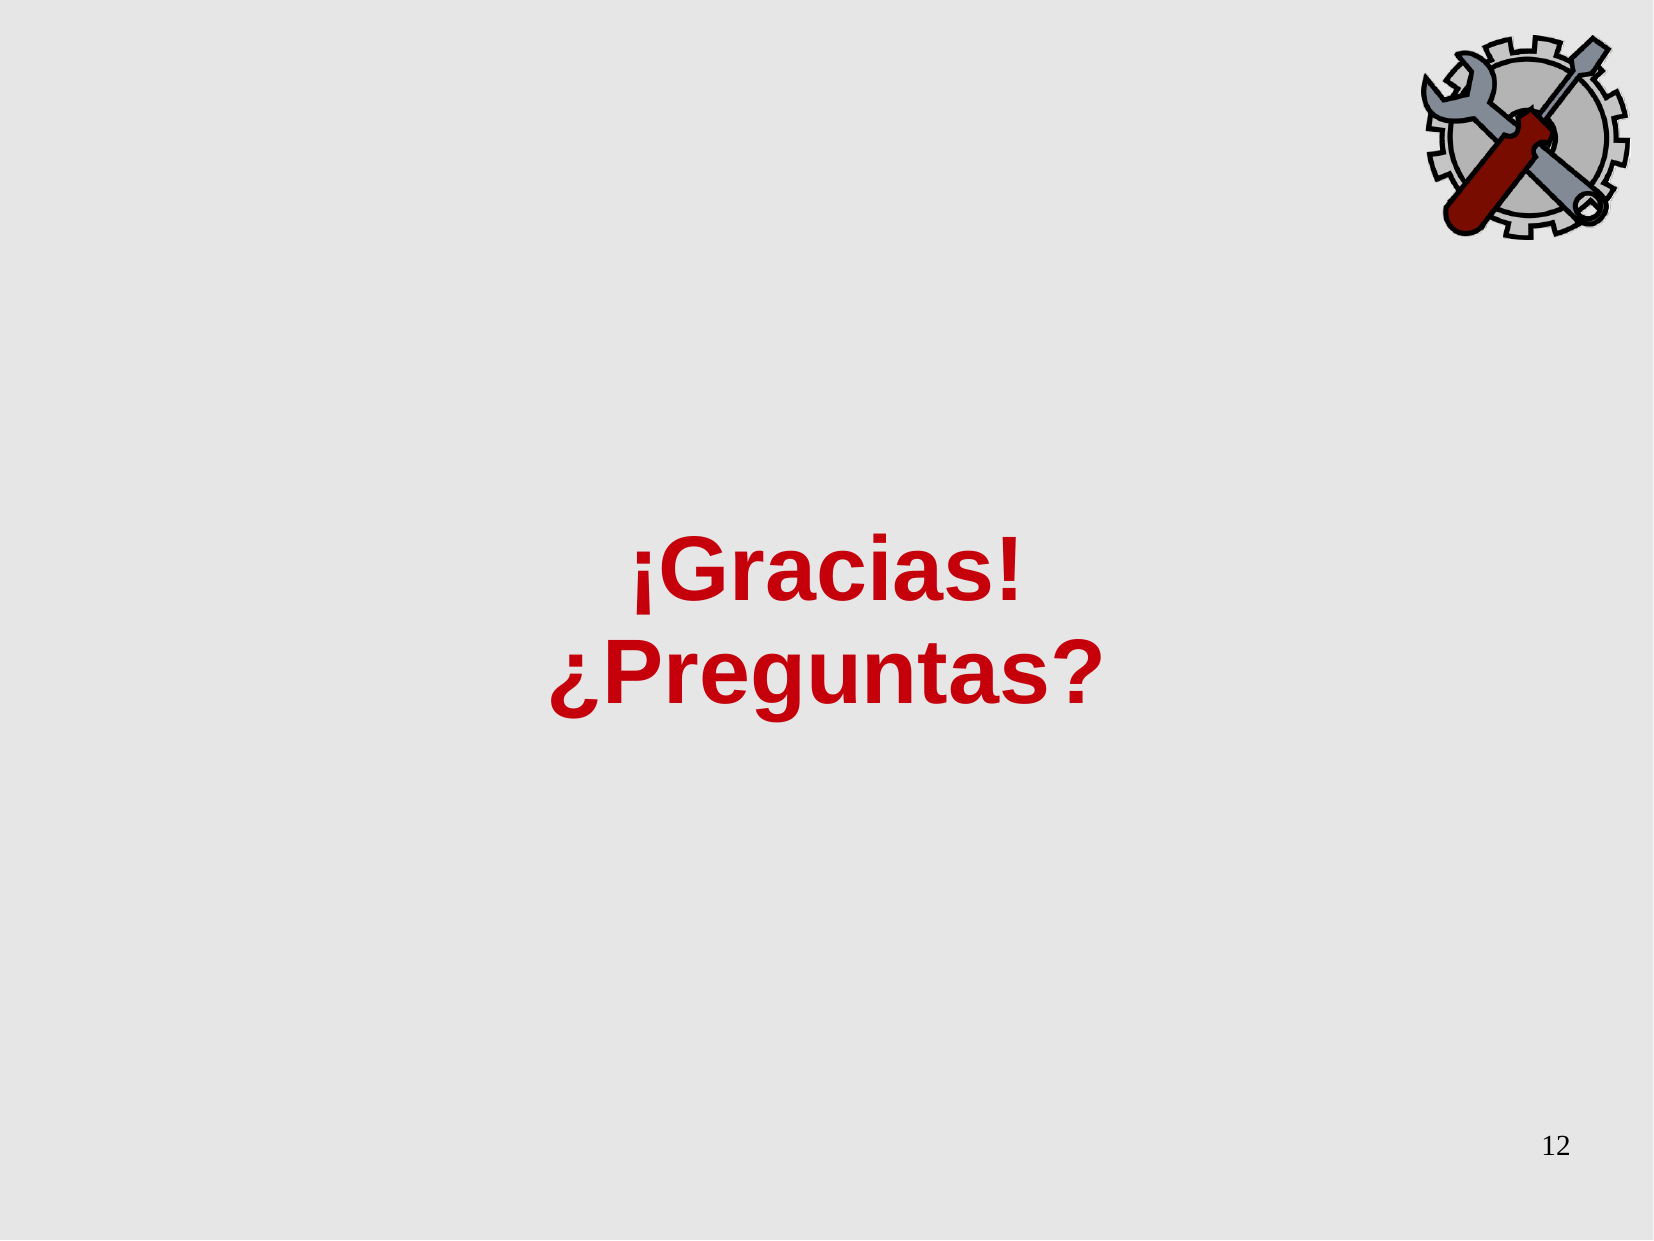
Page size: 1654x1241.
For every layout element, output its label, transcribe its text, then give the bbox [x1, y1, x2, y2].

picture [1421, 35, 1630, 240]
title ¡Gracias! ¿Preguntas? [82, 517, 1571, 723]
